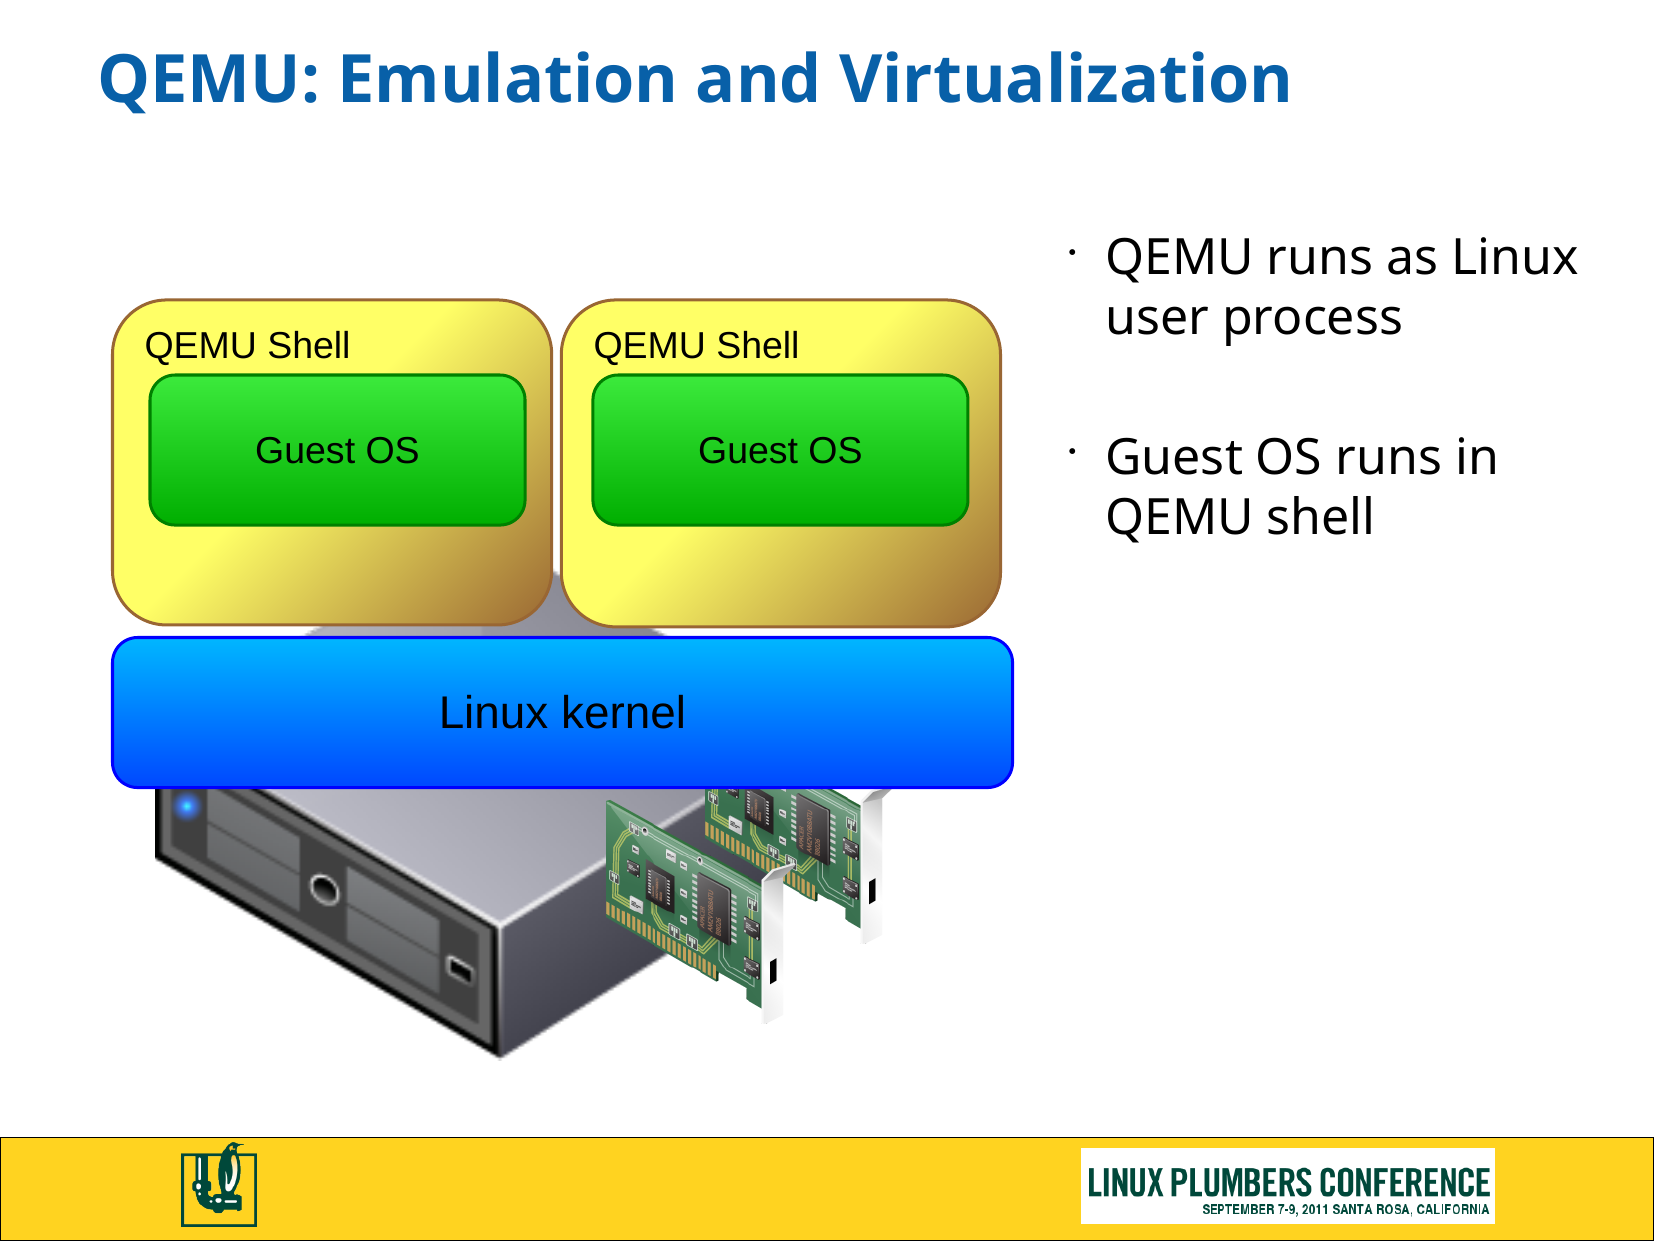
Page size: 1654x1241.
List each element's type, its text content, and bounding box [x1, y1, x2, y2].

text_box QEMU runs as Linux user process Guest OS runs in QEMU shell [1053, 217, 1628, 1093]
title QEMU: Emulation and Virtualization [82, 28, 1572, 190]
picture [155, 531, 827, 637]
picture [155, 788, 895, 1061]
picture [1081, 1148, 1495, 1224]
text_box Guest OS [592, 375, 968, 526]
text_box QEMU Shell [112, 299, 552, 625]
text_box Linux kernel [112, 637, 1013, 788]
text_box QEMU Shell [561, 299, 1001, 627]
picture [181, 1142, 257, 1227]
text_box Guest OS [150, 375, 526, 526]
